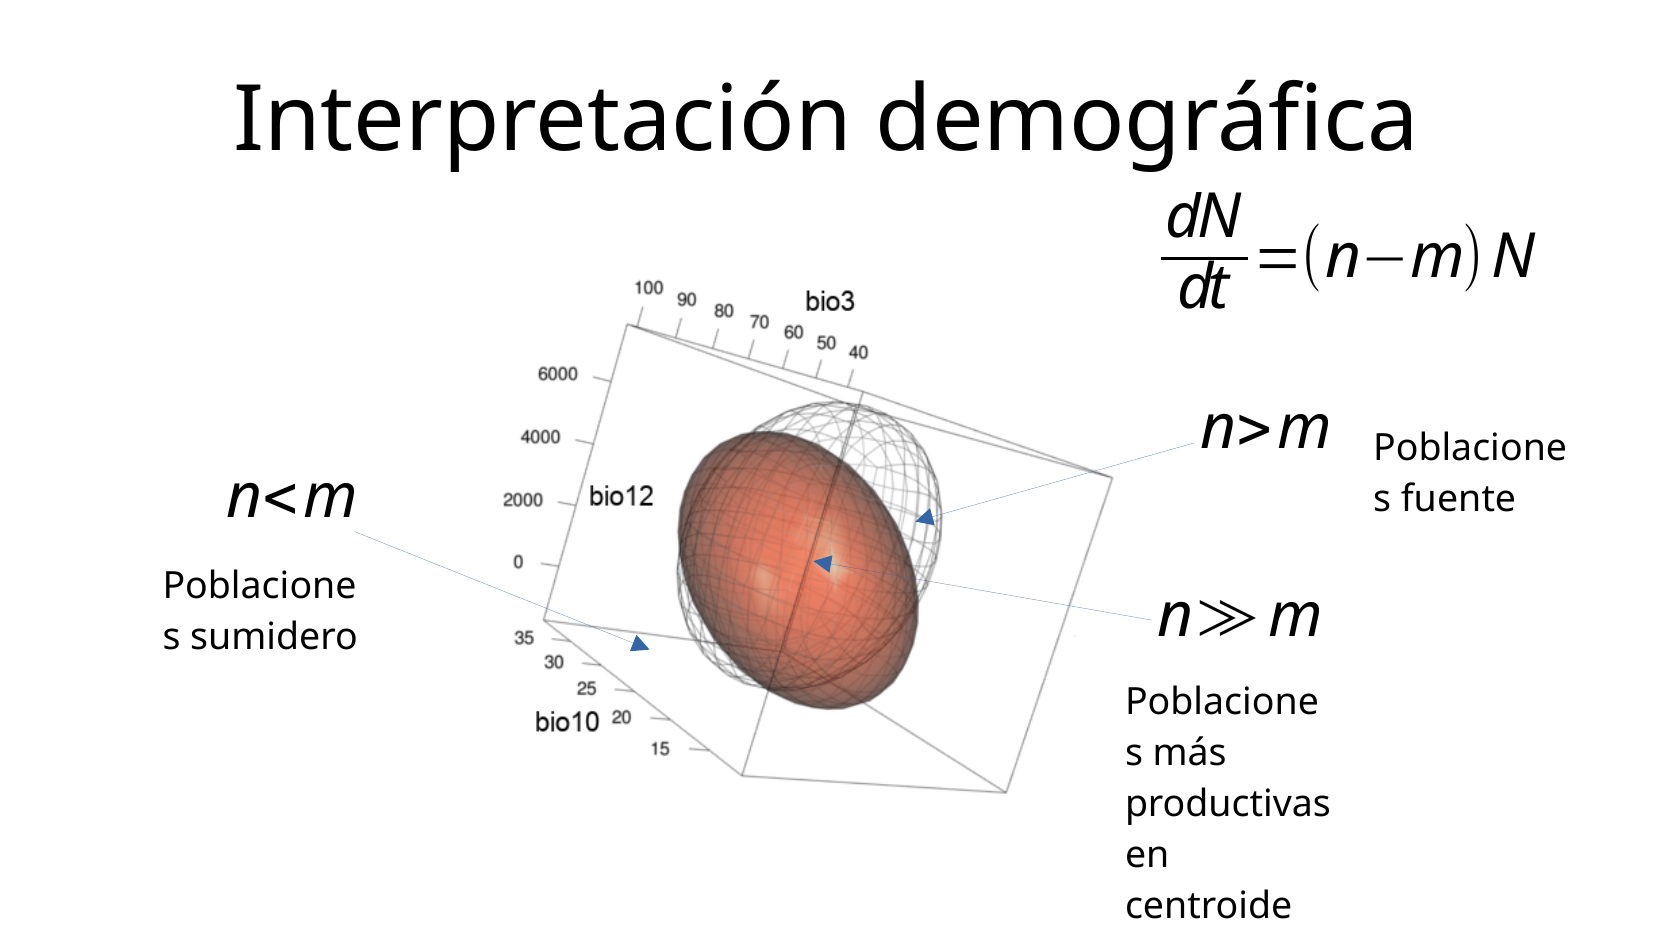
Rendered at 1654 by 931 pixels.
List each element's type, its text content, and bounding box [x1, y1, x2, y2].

chart [1194, 403, 1332, 466]
text_box Poblaciones fuente [1358, 413, 1595, 513]
picture [454, 265, 1123, 806]
title Interpretación demográfica [82, 37, 1571, 193]
chart [219, 472, 358, 535]
chart [1151, 590, 1322, 653]
text_box Poblaciones sumidero [147, 550, 384, 650]
chart [1151, 192, 1547, 327]
text_box Poblaciones más productivas en centroide [1110, 667, 1347, 851]
